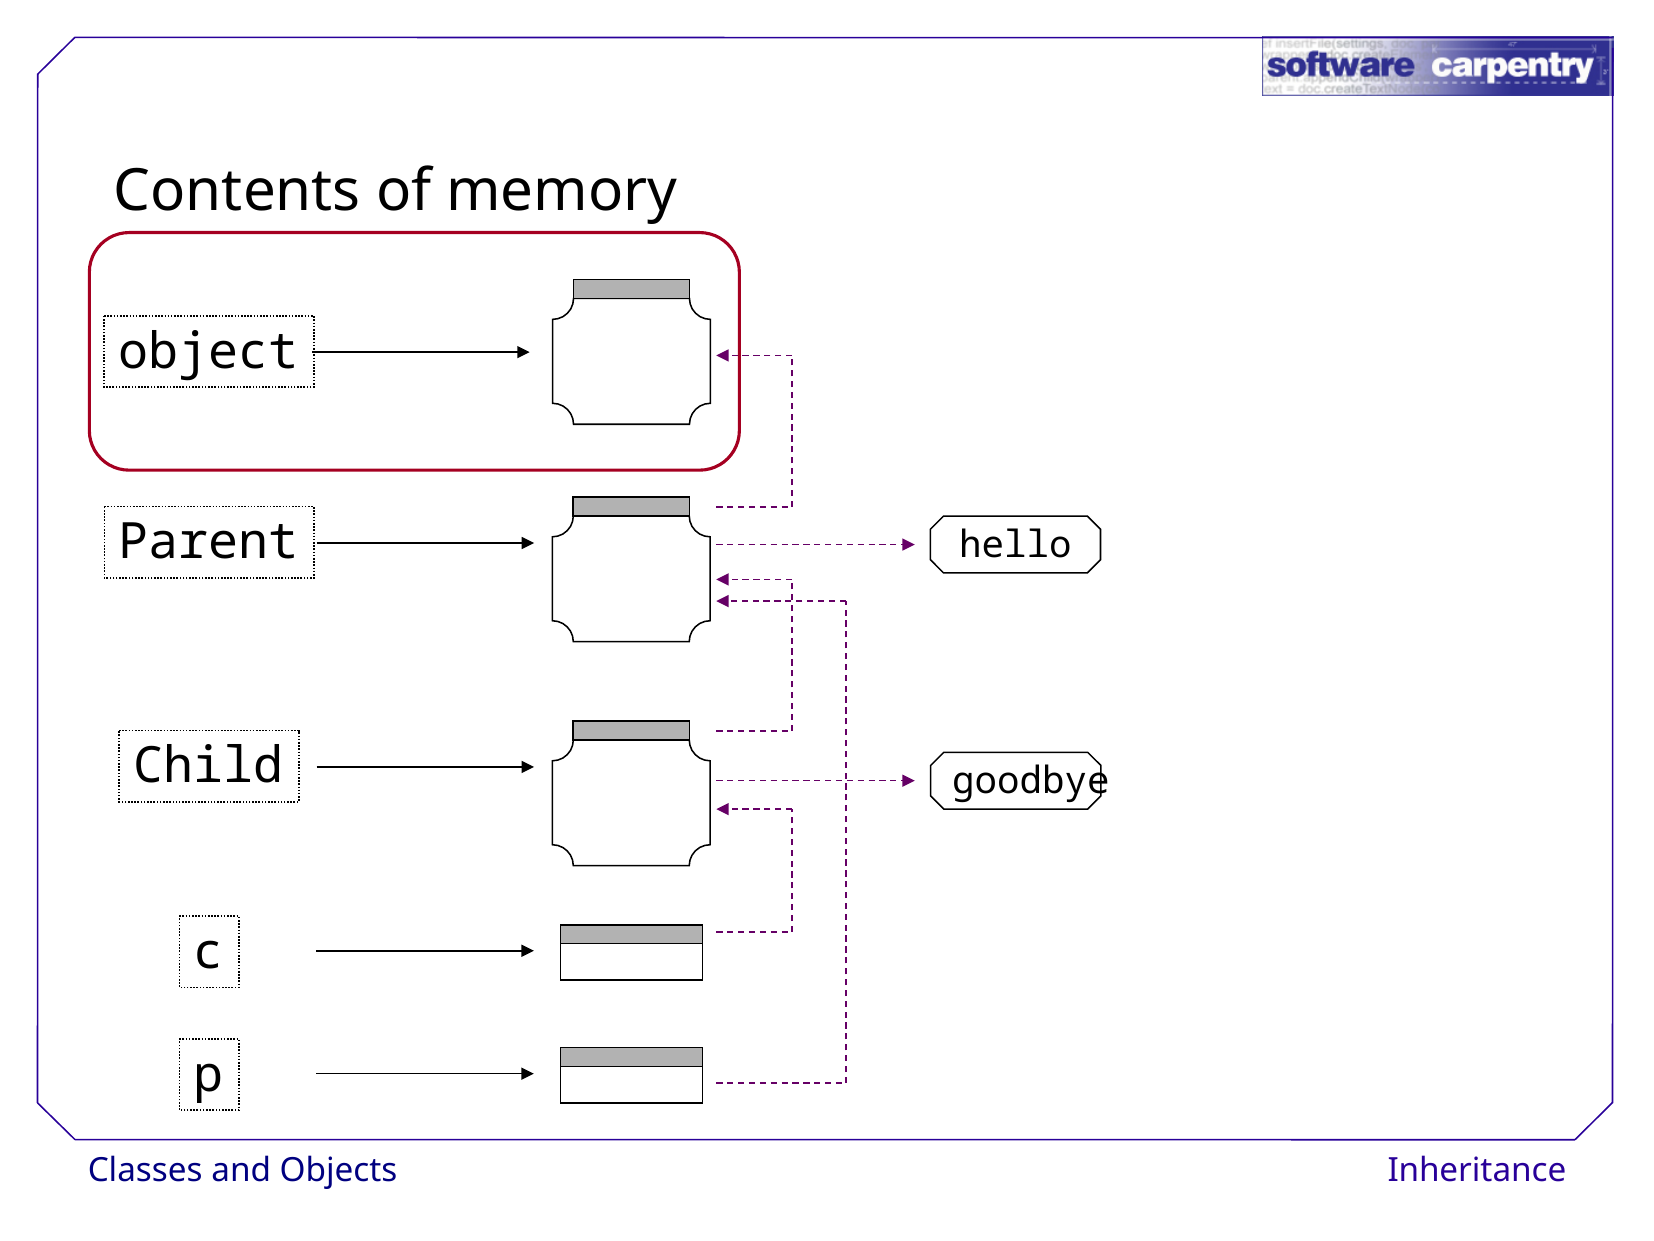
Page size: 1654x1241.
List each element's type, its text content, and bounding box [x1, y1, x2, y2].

text_box Contents of memory [99, 109, 1517, 231]
text_box [573, 497, 690, 517]
text_box hello [930, 516, 1101, 573]
text_box [560, 924, 703, 944]
text_box c [179, 916, 239, 988]
text_box Parent [104, 506, 314, 578]
text_box p [179, 1039, 239, 1111]
picture [1262, 36, 1614, 96]
text_box [573, 721, 690, 741]
text_box [560, 1047, 703, 1067]
text_box object [104, 315, 314, 388]
text_box [573, 279, 690, 299]
text_box Child [119, 730, 299, 802]
text_box goodbye [930, 752, 1101, 810]
